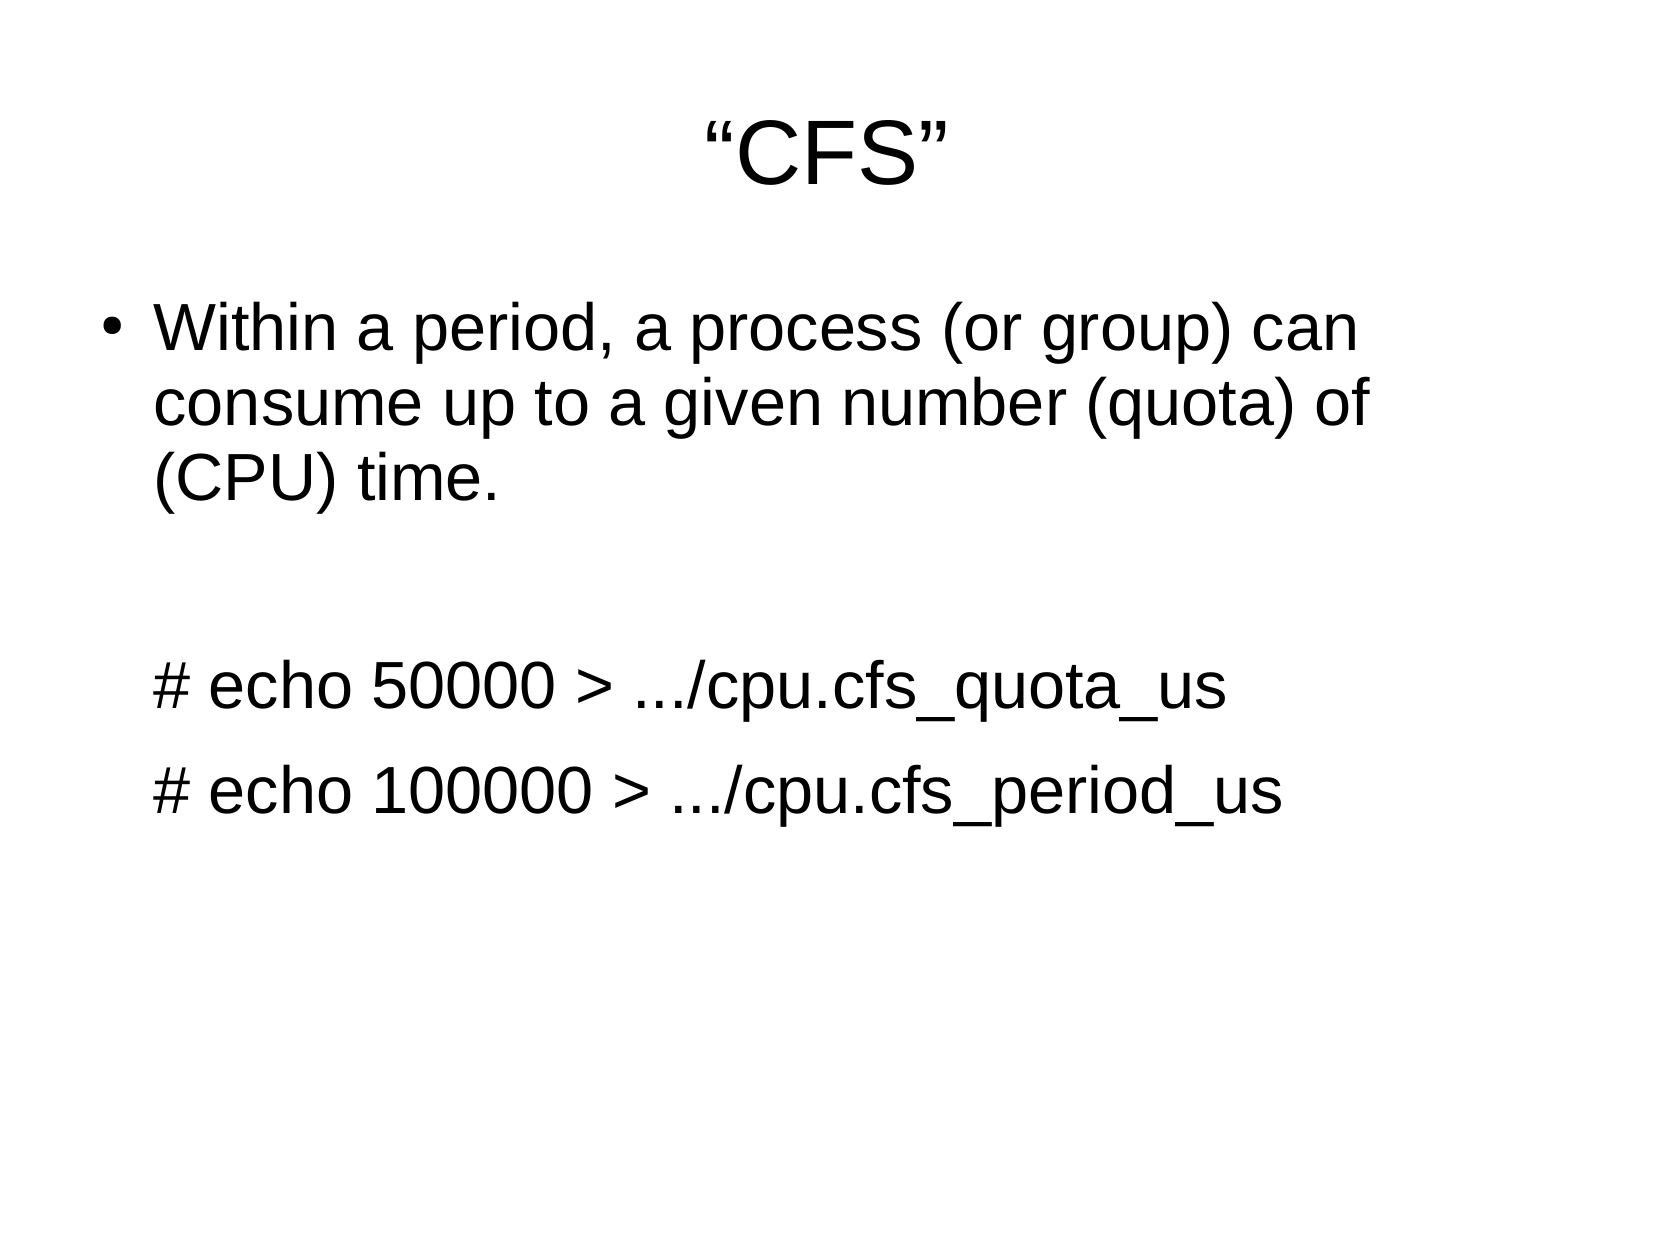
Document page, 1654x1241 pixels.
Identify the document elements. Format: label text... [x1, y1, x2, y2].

title “CFS” [82, 49, 1571, 257]
list Within a period, a process (or group) can consume up to a given number (quota) of (CPU) time. # echo 50000 > .../cpu.cfs_quota_us # echo 100000 > .../cpu.cfs_period_us [82, 290, 1571, 1010]
